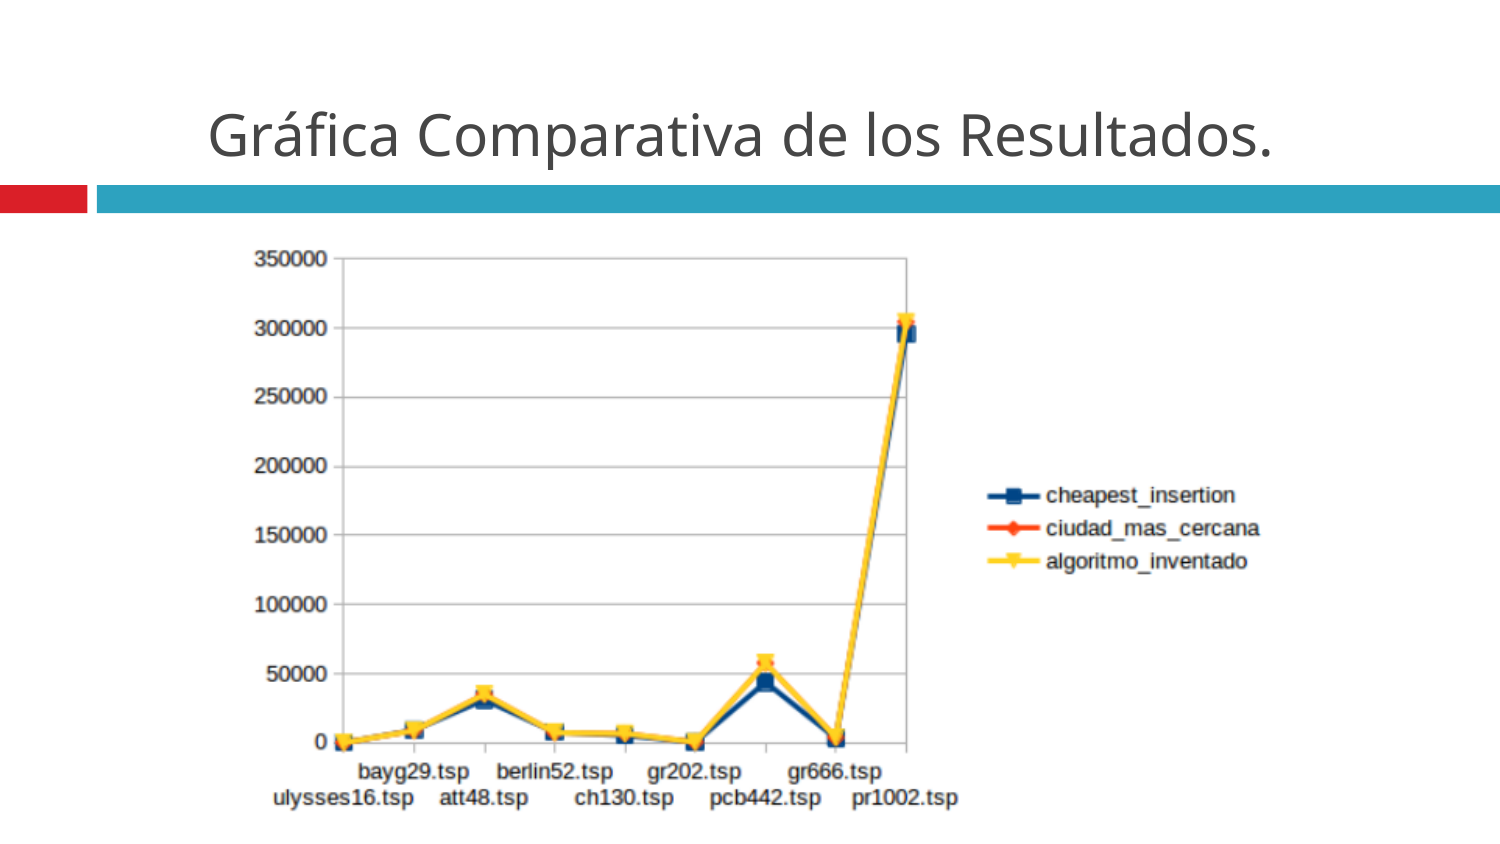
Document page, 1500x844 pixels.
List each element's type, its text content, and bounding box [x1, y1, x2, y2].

picture [200, 224, 1280, 844]
text_box Gráfica Comparativa de los Resultados. [123, 87, 1359, 178]
